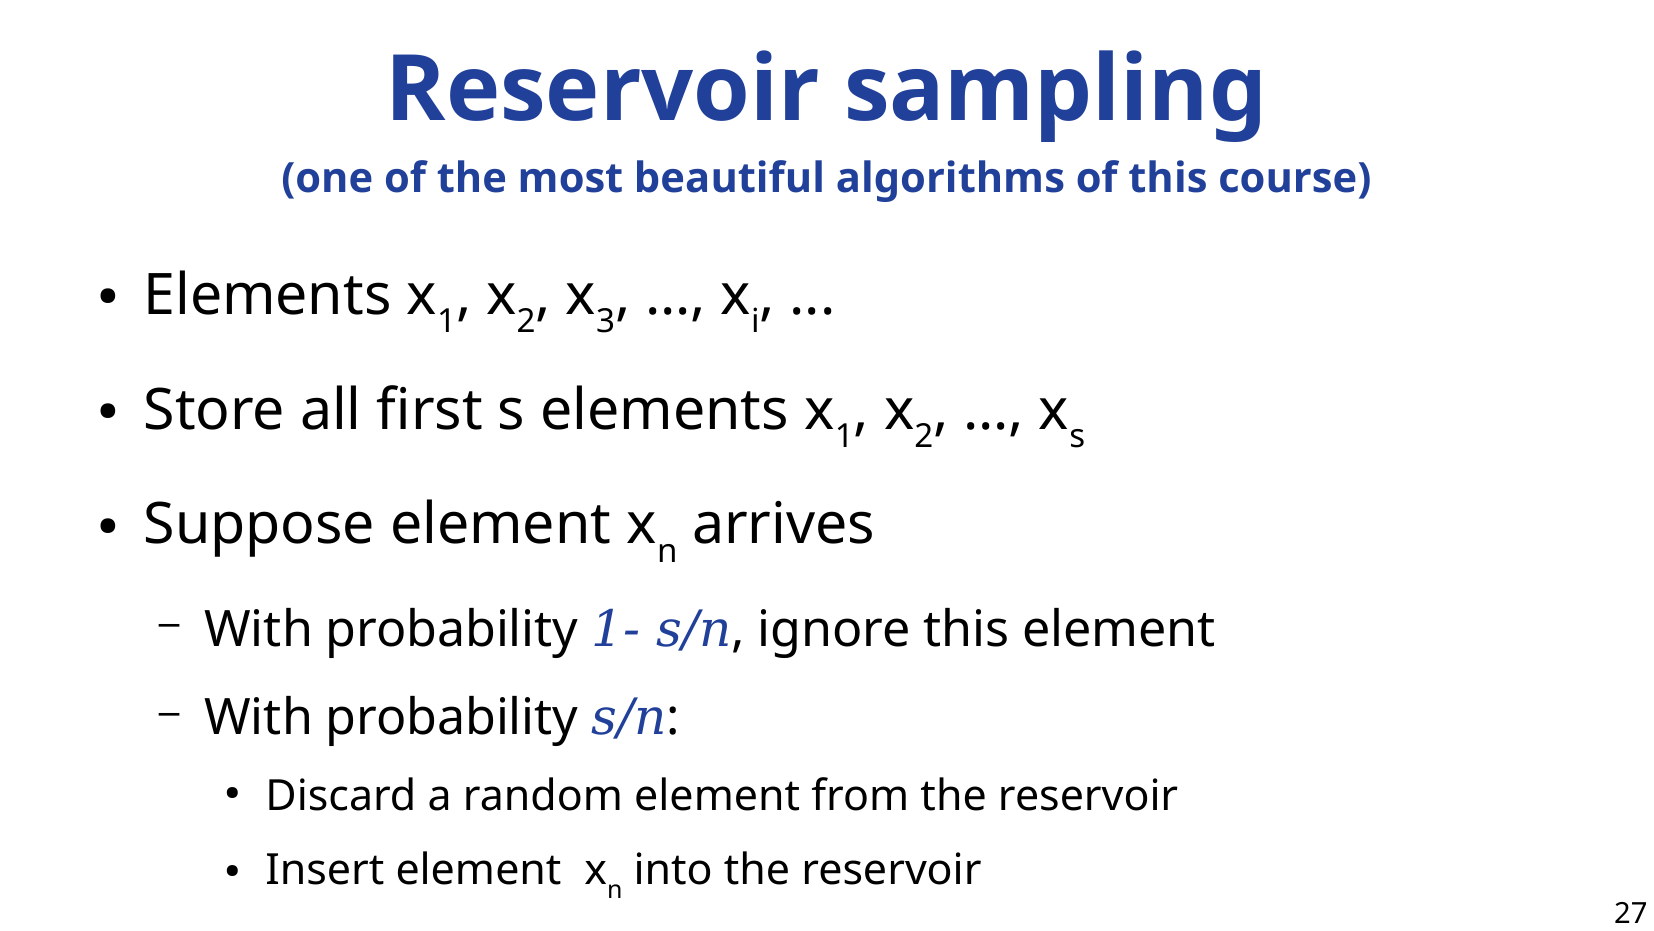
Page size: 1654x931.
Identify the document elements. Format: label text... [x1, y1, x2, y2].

title Reservoir sampling (one of the most beautiful algorithms of this course) [82, 1, 1571, 225]
list Elements x1, x2, x3, …, xi, ... Store all first s elements x1, x2, …, xs Suppose element xn arrives With probability 1- s/n, ignore this element With probability s/n: Discard a random element from the reservoir Insert element xn into the reservoir [82, 253, 1571, 910]
